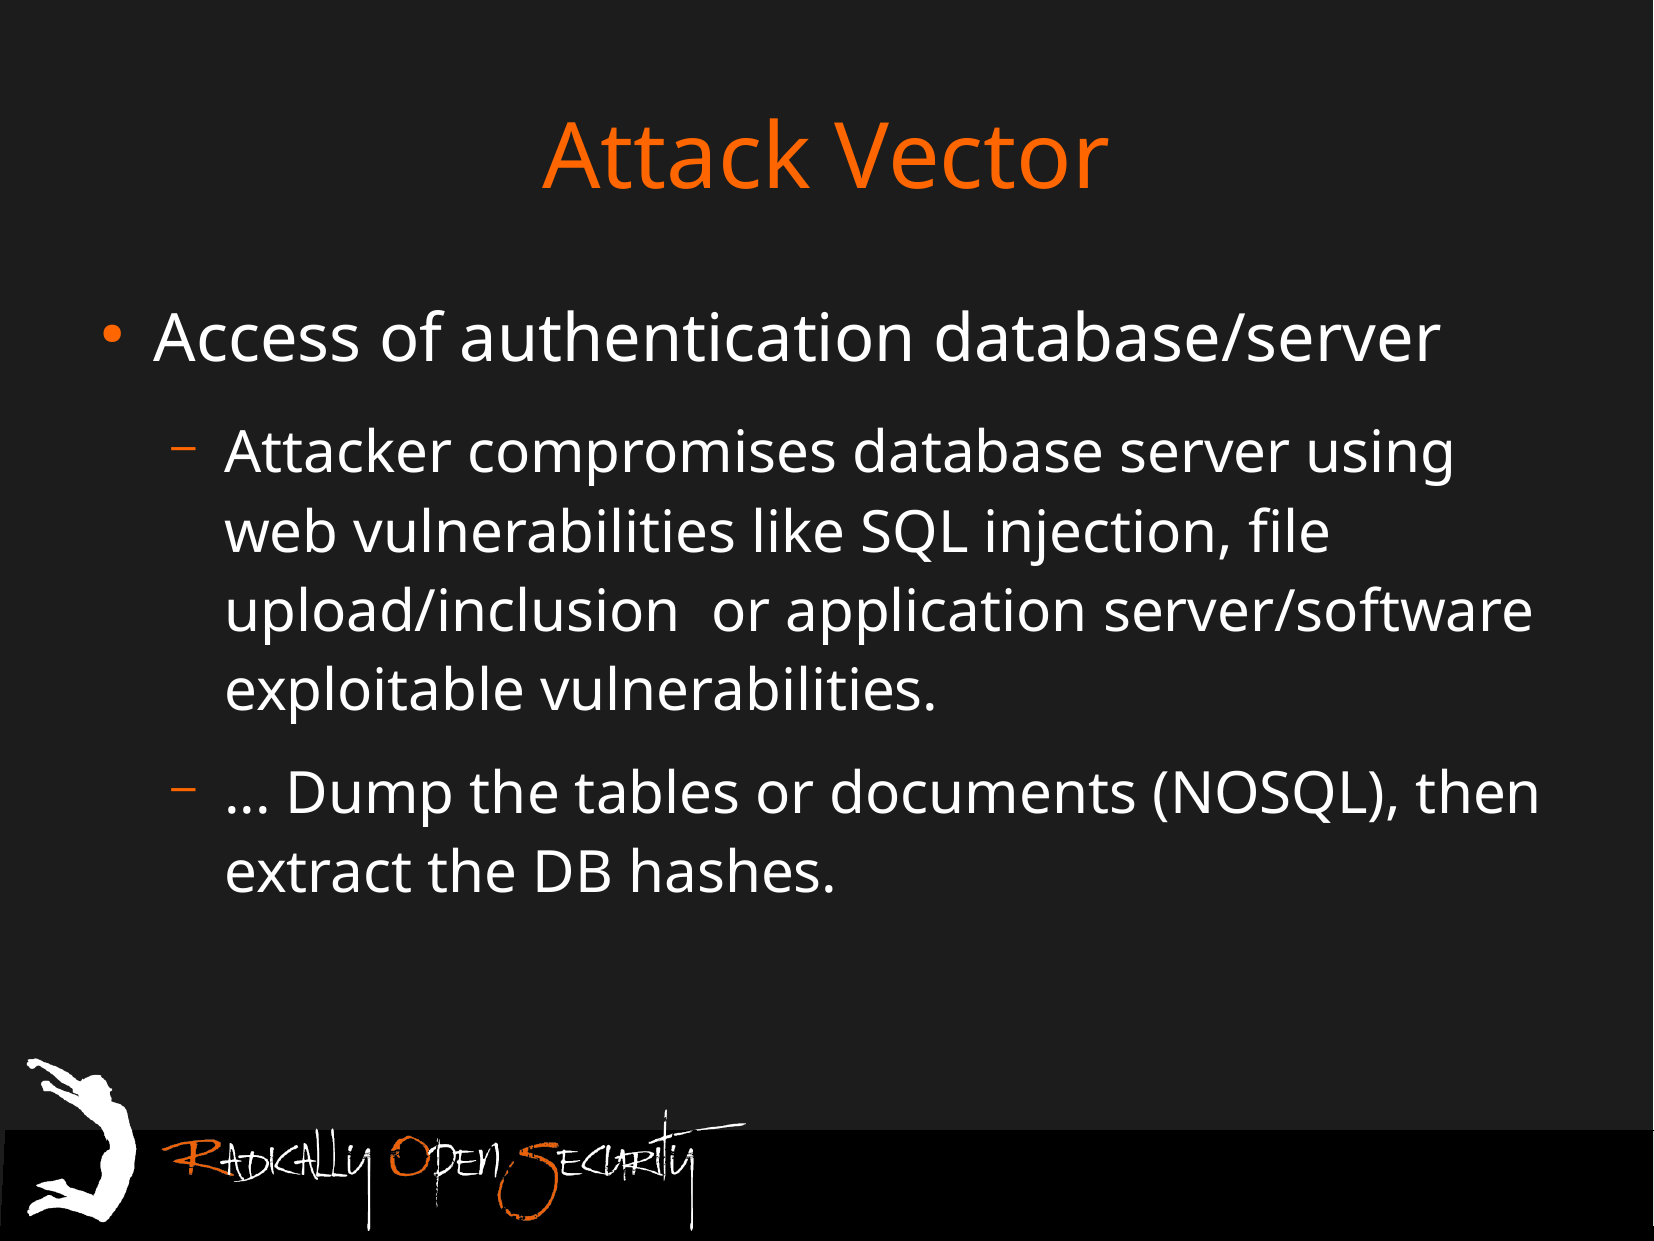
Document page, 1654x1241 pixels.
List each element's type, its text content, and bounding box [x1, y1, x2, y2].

picture [0, 1022, 778, 1241]
list Access of authentication database/server Attacker compromises database server using web vulnerabilities like SQL injection, file upload/inclusion or application server/software exploitable vulnerabilities. ... Dump the tables or documents (NOSQL), then extract the DB hashes. [82, 290, 1571, 1010]
title Attack Vector [82, 49, 1571, 257]
